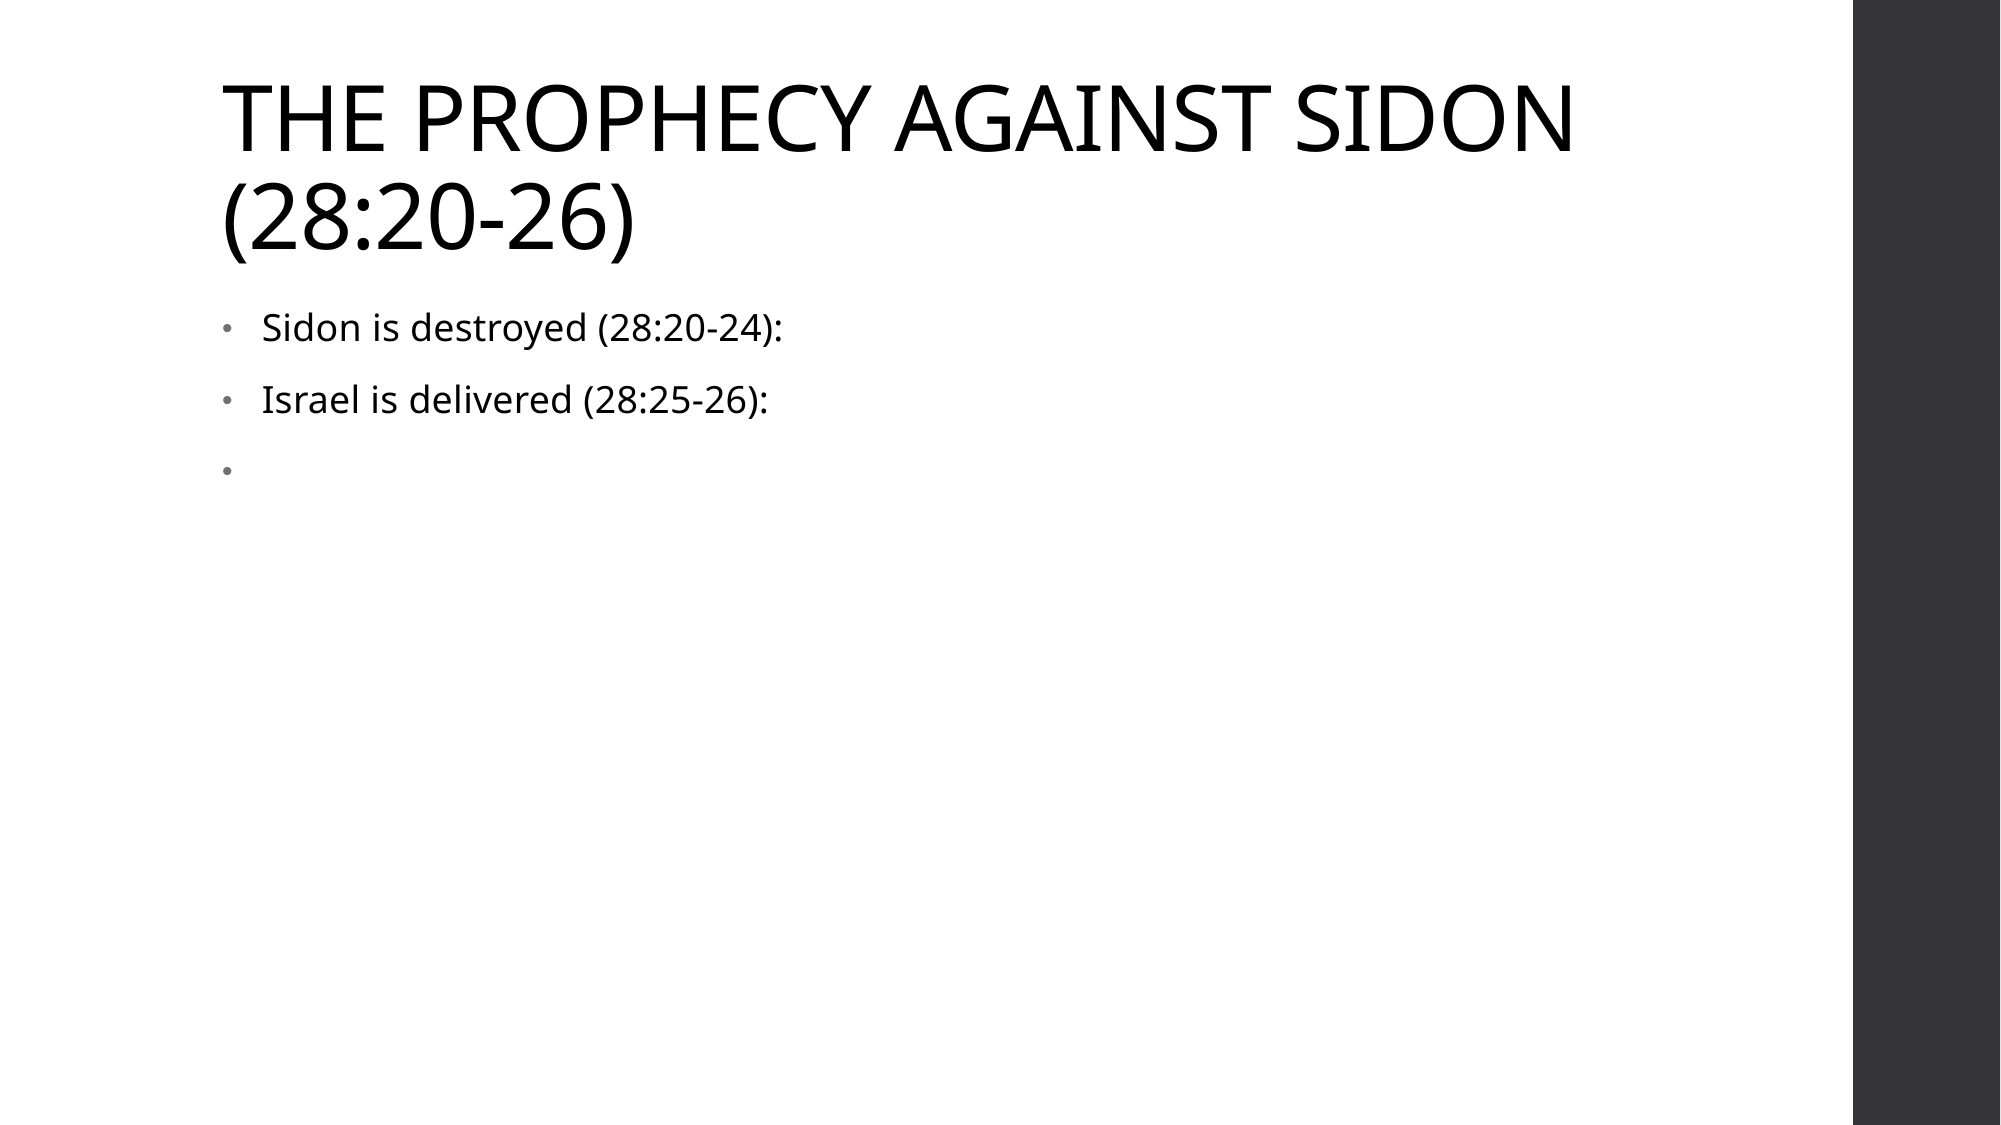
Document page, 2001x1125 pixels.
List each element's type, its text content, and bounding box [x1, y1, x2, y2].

list Sidon is destroyed (28:20-24): Israel is delivered (28:25-26): [206, 299, 1617, 1014]
title THE PROPHECY AGAINST SIDON (28:20-26) [206, 60, 1797, 278]
